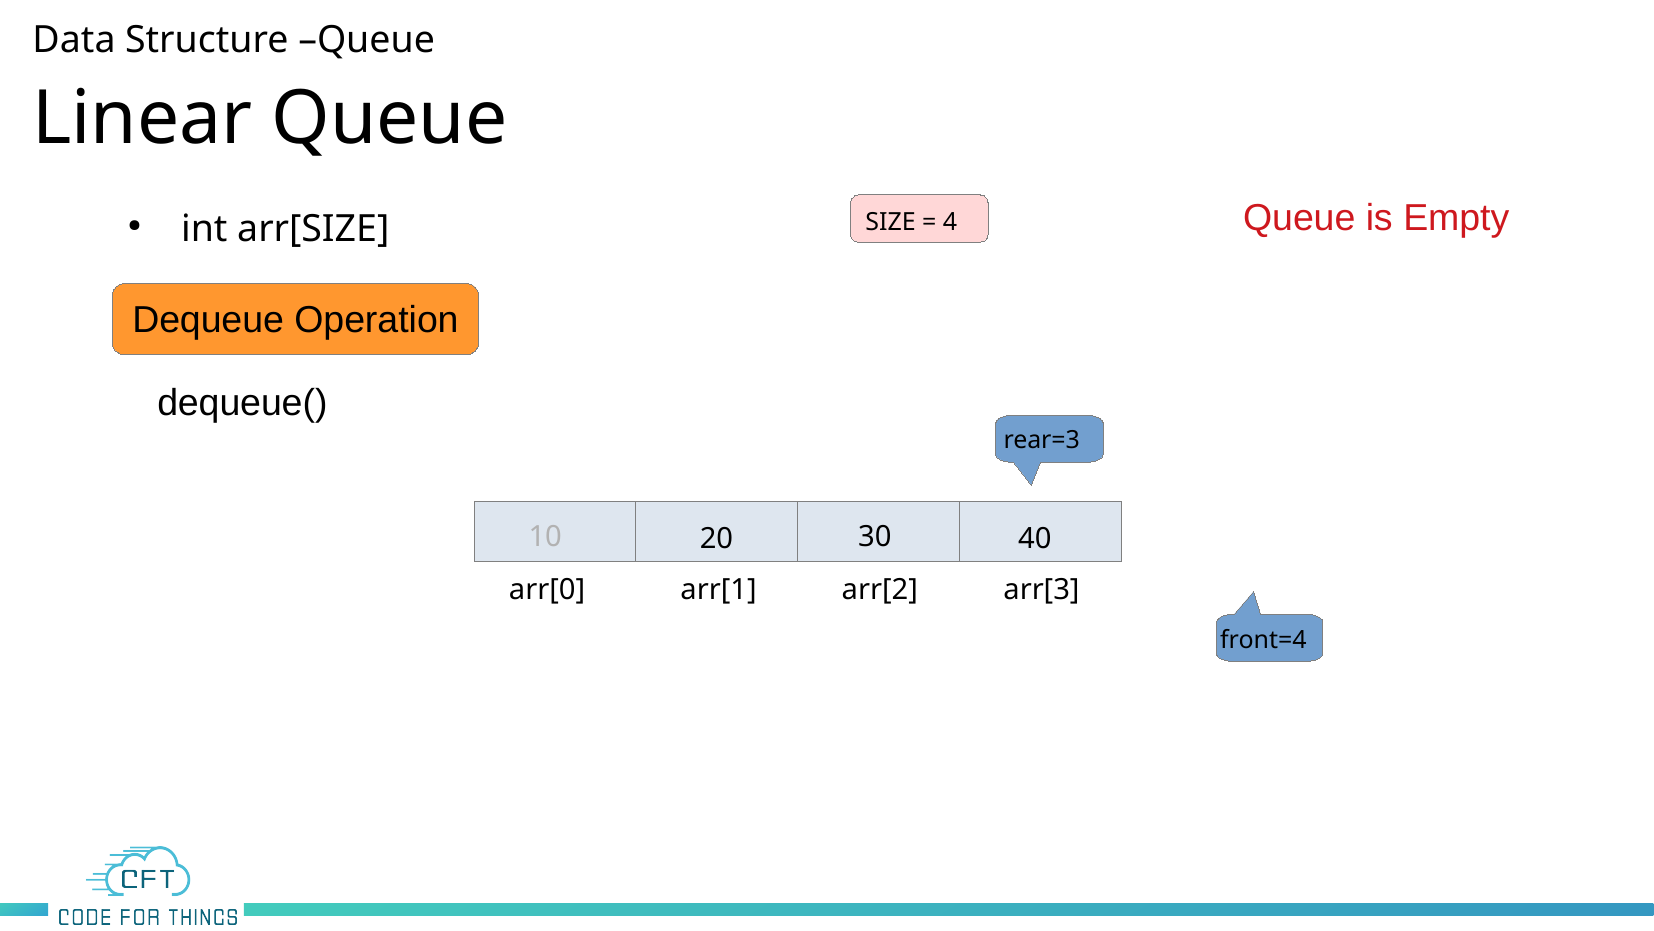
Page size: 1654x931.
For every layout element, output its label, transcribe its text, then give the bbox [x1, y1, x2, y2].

text_box [1014, 463, 1041, 486]
text_box arr[3] [988, 561, 1180, 618]
text_box Queue is Empty [1228, 188, 1525, 246]
text_box 40 [1003, 510, 1075, 567]
title Data Structure –Queue Linear Queue [32, 12, 1184, 166]
text_box SIZE = 4 [850, 196, 990, 243]
text_box 20 [685, 510, 756, 567]
text_box 30 [843, 508, 915, 566]
text_box arr[0] [494, 561, 665, 618]
text_box int arr[SIZE] [95, 194, 567, 253]
text_box 10 [513, 507, 585, 565]
text_box Dequeue Operation [112, 283, 479, 355]
text_box arr[2] [826, 561, 988, 618]
text_box arr[1] [665, 561, 826, 618]
text_box [1234, 591, 1261, 614]
text_box dequeue() [142, 374, 384, 432]
text_box [474, 501, 1122, 562]
text_box rear=3 [982, 414, 1130, 463]
text_box front=4 [1205, 614, 1347, 662]
picture [59, 846, 237, 925]
